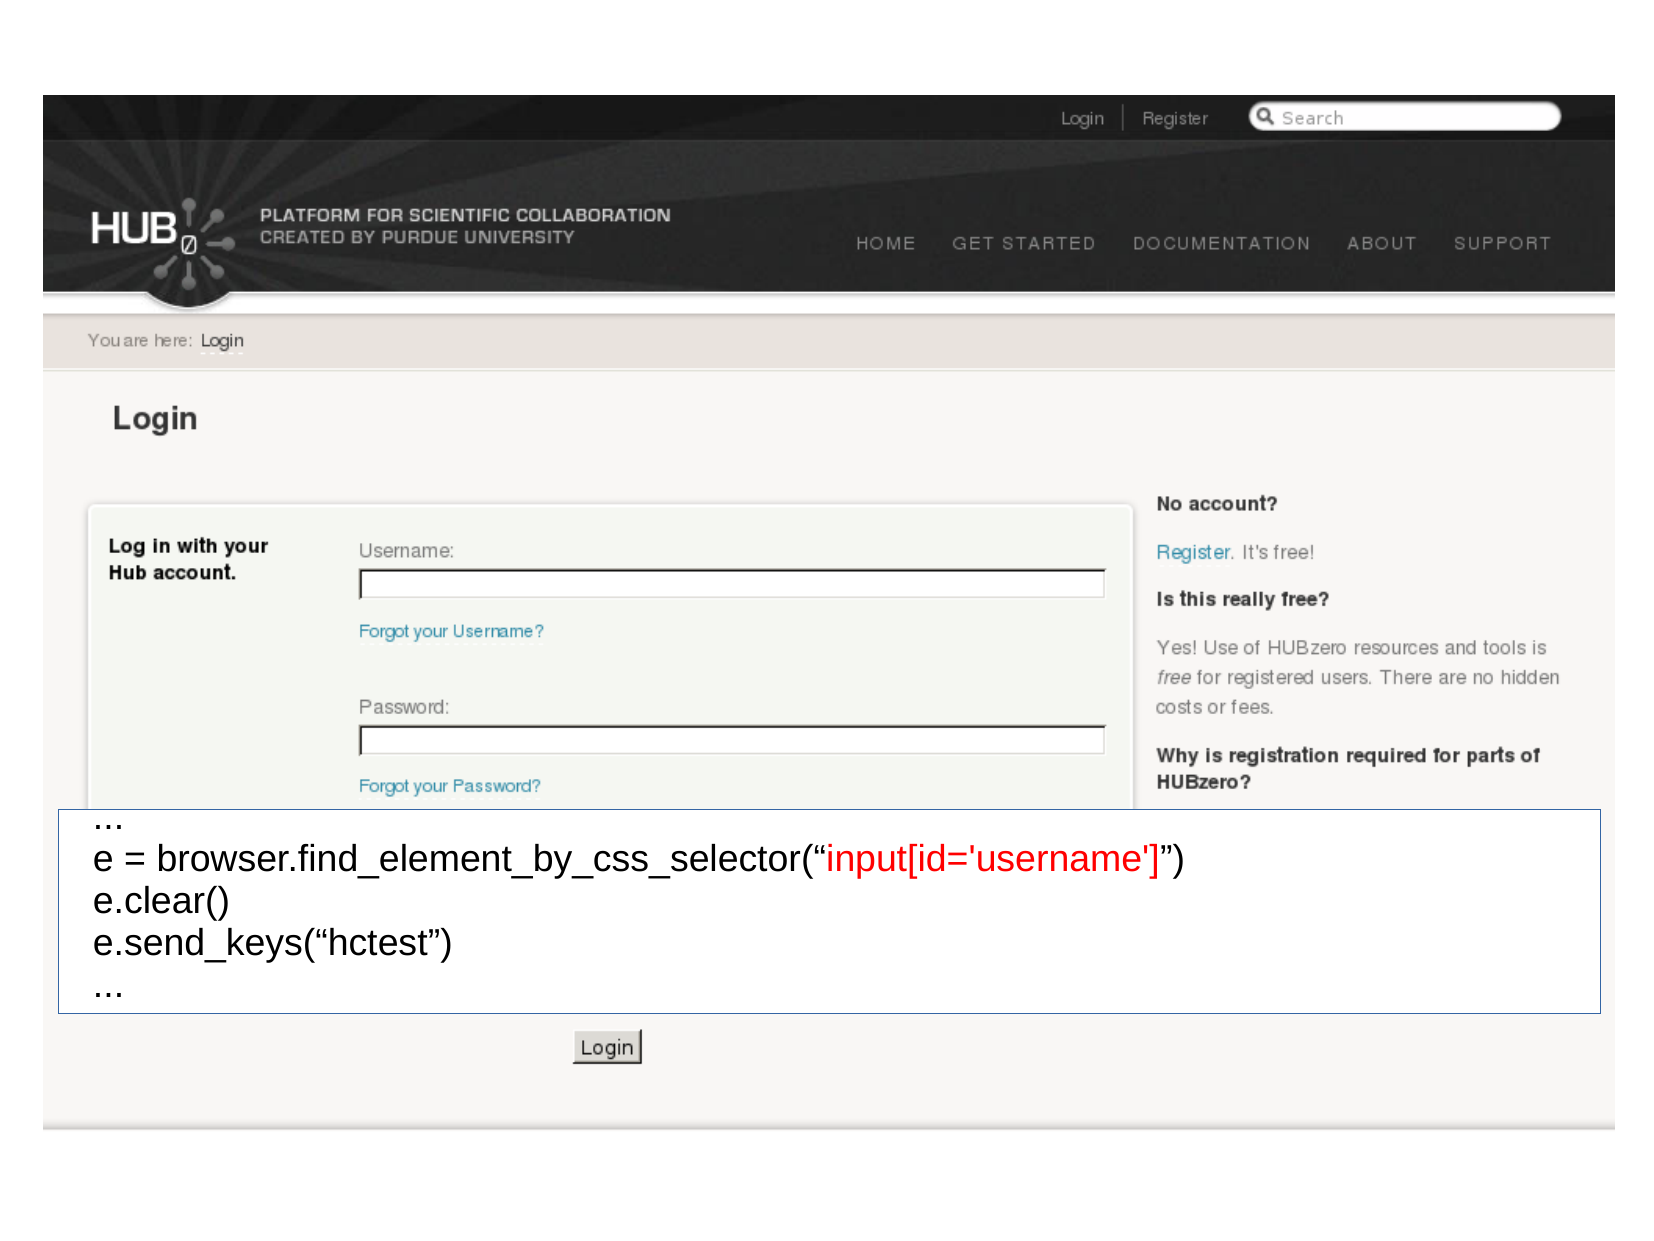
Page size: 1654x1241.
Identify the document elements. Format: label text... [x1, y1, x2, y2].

text_box [1489, 809, 1601, 1014]
text_box ... e = browser.find_element_by_css_selector(“input[id='username']”) e.clear() e.send_keys(“hctest”) ... [78, 788, 1489, 1014]
picture [43, 95, 1615, 1148]
text_box [58, 809, 78, 1014]
